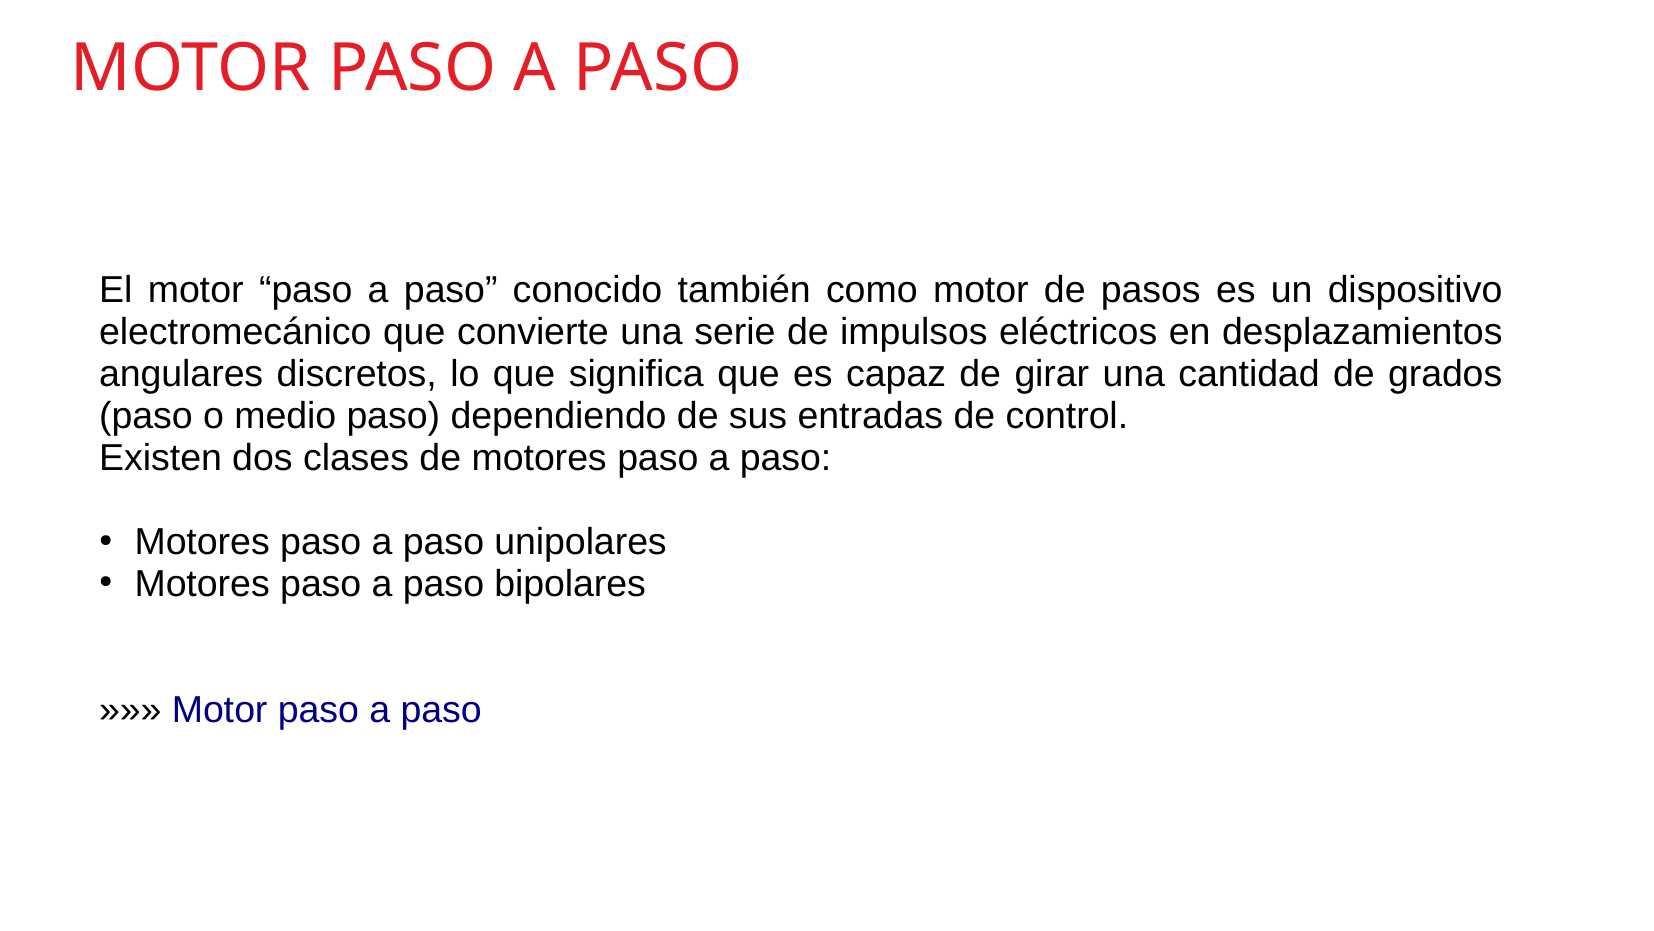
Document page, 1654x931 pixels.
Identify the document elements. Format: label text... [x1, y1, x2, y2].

text_box El motor “paso a paso” conocido también como motor de pasos es un dispositivo electromecánico que convierte una serie de impulsos eléctricos en desplazamientos angulares discretos, lo que significa que es capaz de girar una cantidad de grados (paso o medio paso) dependiendo de sus entradas de control. Existen dos clases de motores paso a paso: Motores paso a paso unipolares Motores paso a paso bipolares »»» Motor paso a paso [84, 260, 1570, 738]
title MOTOR PASO A PASO [70, 11, 1347, 118]
